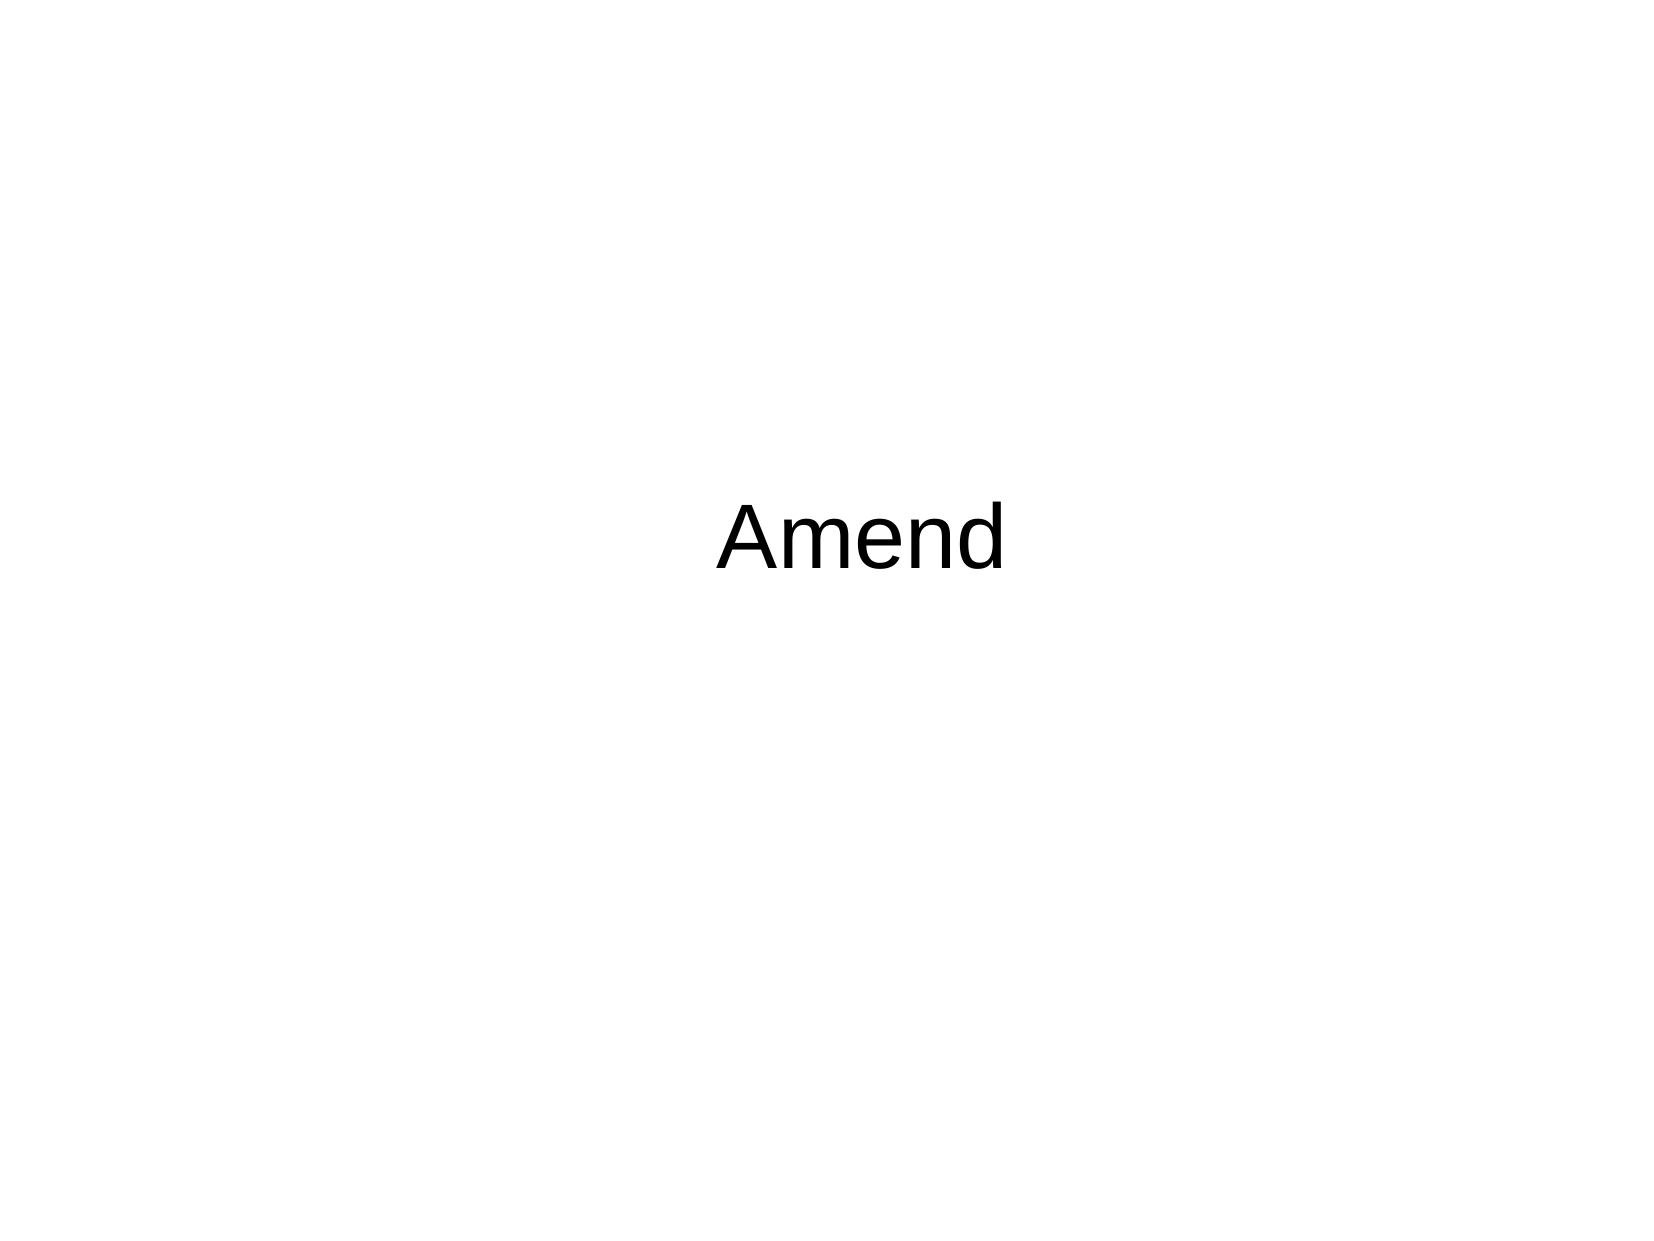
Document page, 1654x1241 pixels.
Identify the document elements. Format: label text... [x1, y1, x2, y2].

title Amend [118, 428, 1607, 636]
